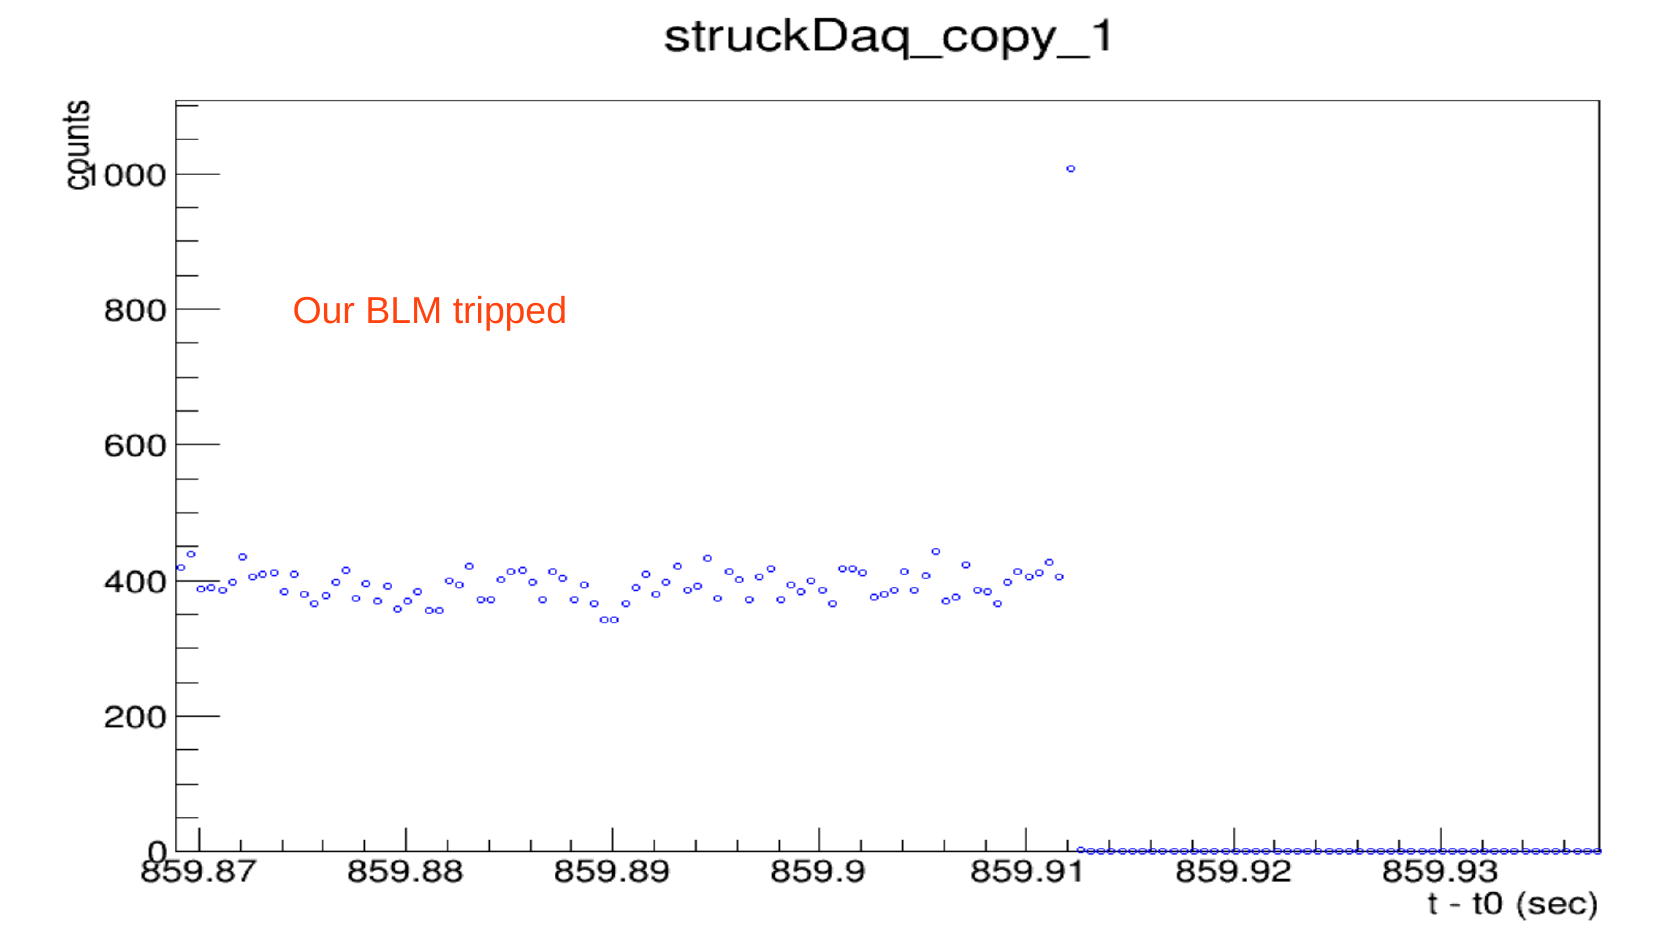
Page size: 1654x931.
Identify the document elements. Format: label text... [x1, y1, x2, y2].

picture [11, 0, 1614, 931]
text_box Our BLM tripped [277, 282, 583, 340]
